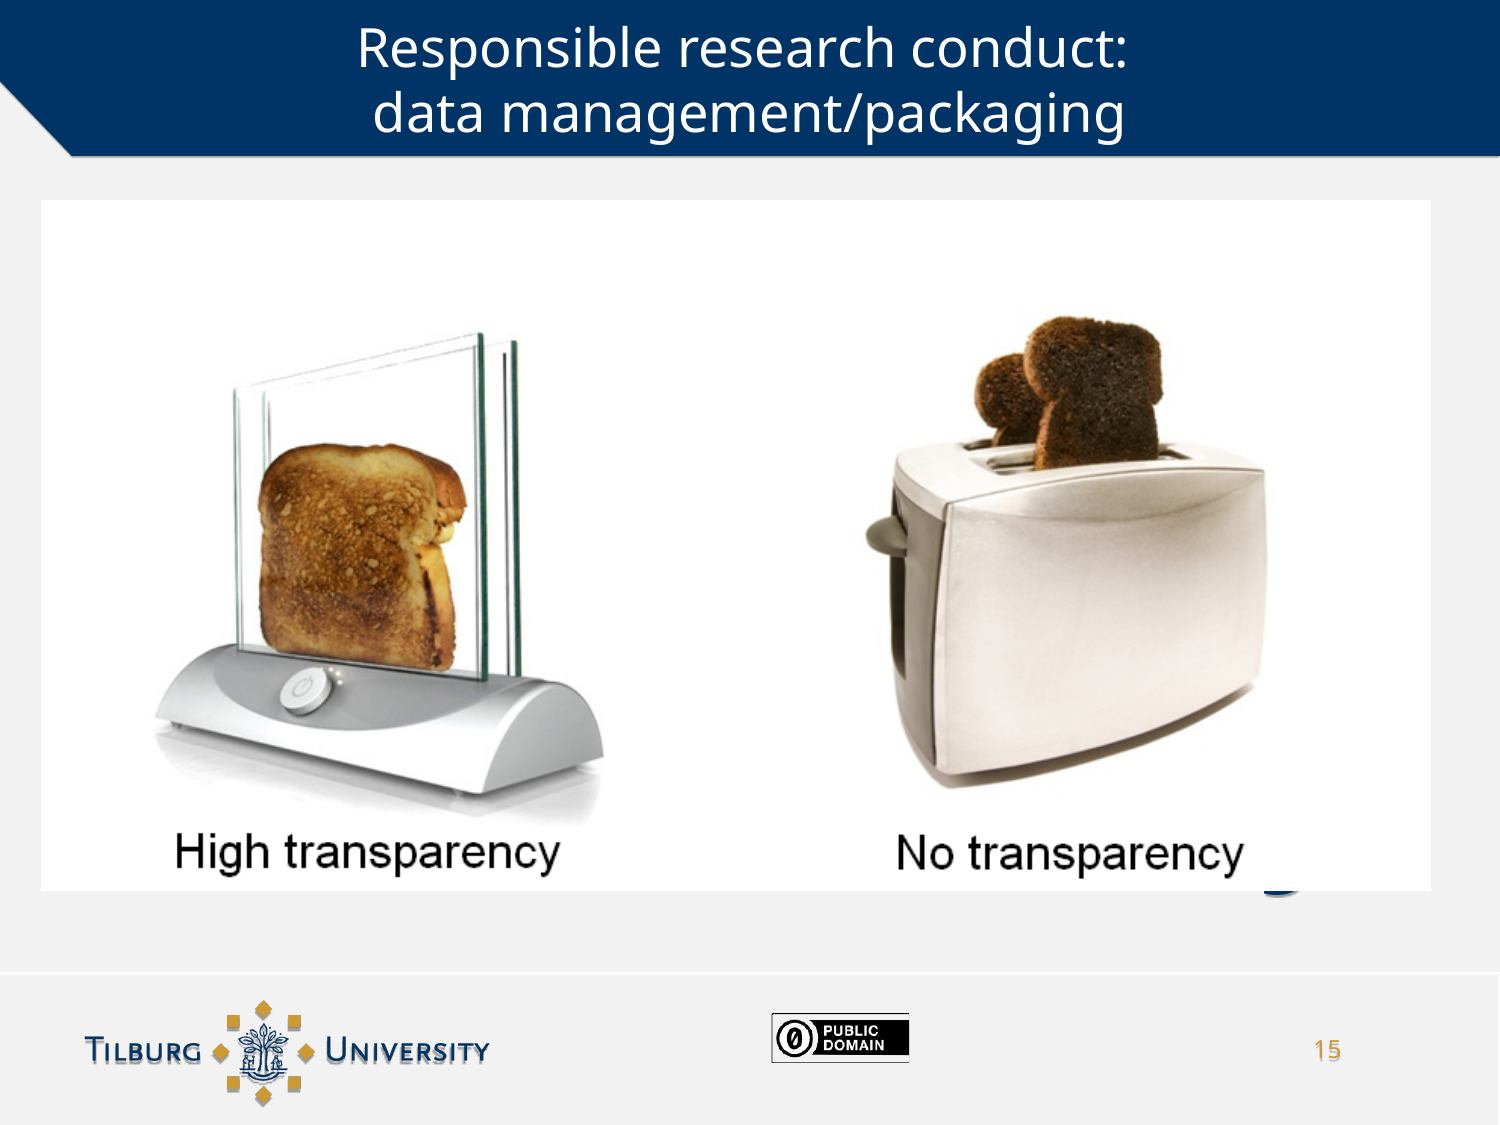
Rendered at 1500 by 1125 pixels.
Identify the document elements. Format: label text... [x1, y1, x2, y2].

title Responsible research conduct: data management/packaging [75, 0, 1426, 156]
text_box [1298, 1026, 1426, 1087]
picture [41, 200, 1431, 892]
text_box [772, 1014, 909, 1062]
